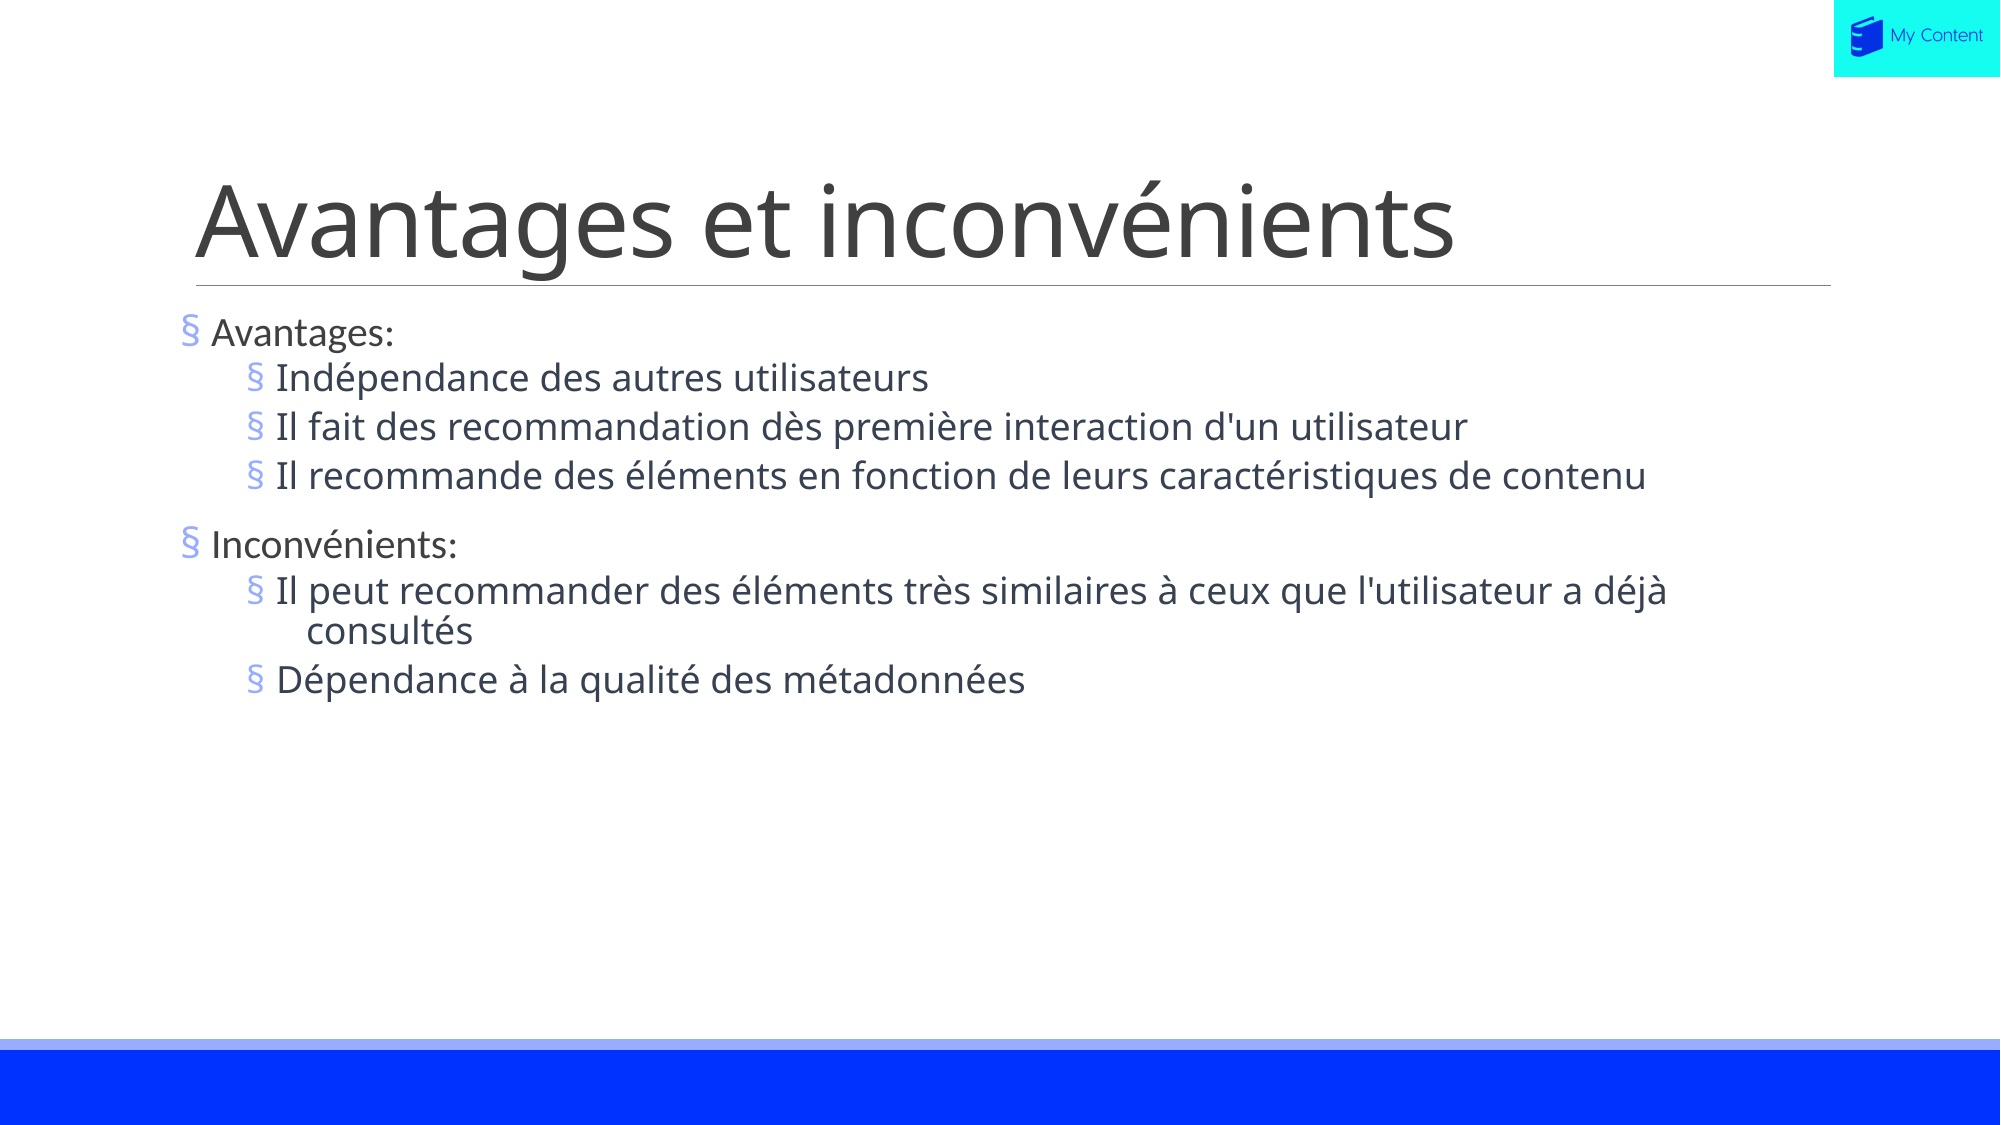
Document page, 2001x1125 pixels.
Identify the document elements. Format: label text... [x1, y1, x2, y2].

title Avantages et inconvénients [180, 47, 1831, 286]
picture [1834, 0, 2000, 77]
list Avantages: Indépendance des autres utilisateurs Il fait des recommandation dès première interaction d'un utilisateur Il recommande des éléments en fonction de leurs caractéristiques de contenu Inconvénients: Il peut recommander des éléments très similaires à ceux que l'utilisateur a déjà consultés Dépendance à la qualité des métadonnées [180, 302, 1831, 963]
